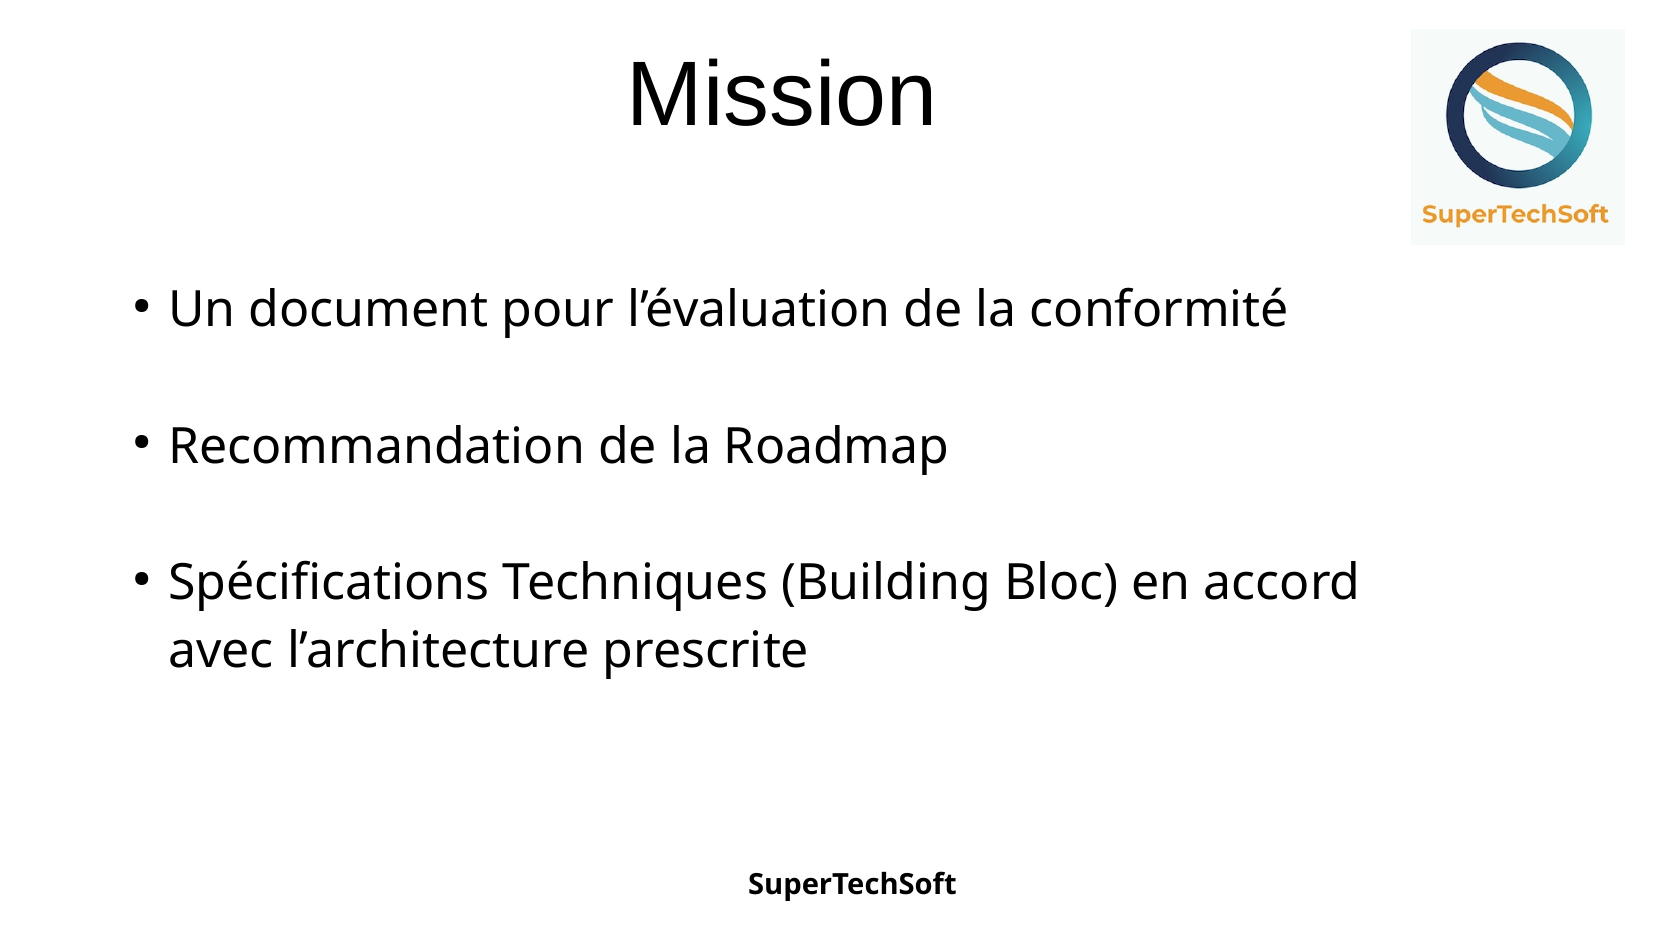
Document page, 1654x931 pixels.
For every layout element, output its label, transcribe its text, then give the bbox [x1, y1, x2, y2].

text_box Un document pour l’évaluation de la conformité Recommandation de la Roadmap Spécifications Techniques (Building Bloc) en accord avec l’architecture prescrite [118, 265, 1477, 629]
title Mission [59, 29, 1506, 148]
text_box SuperTechSoft [590, 851, 1115, 916]
picture [1411, 29, 1625, 245]
